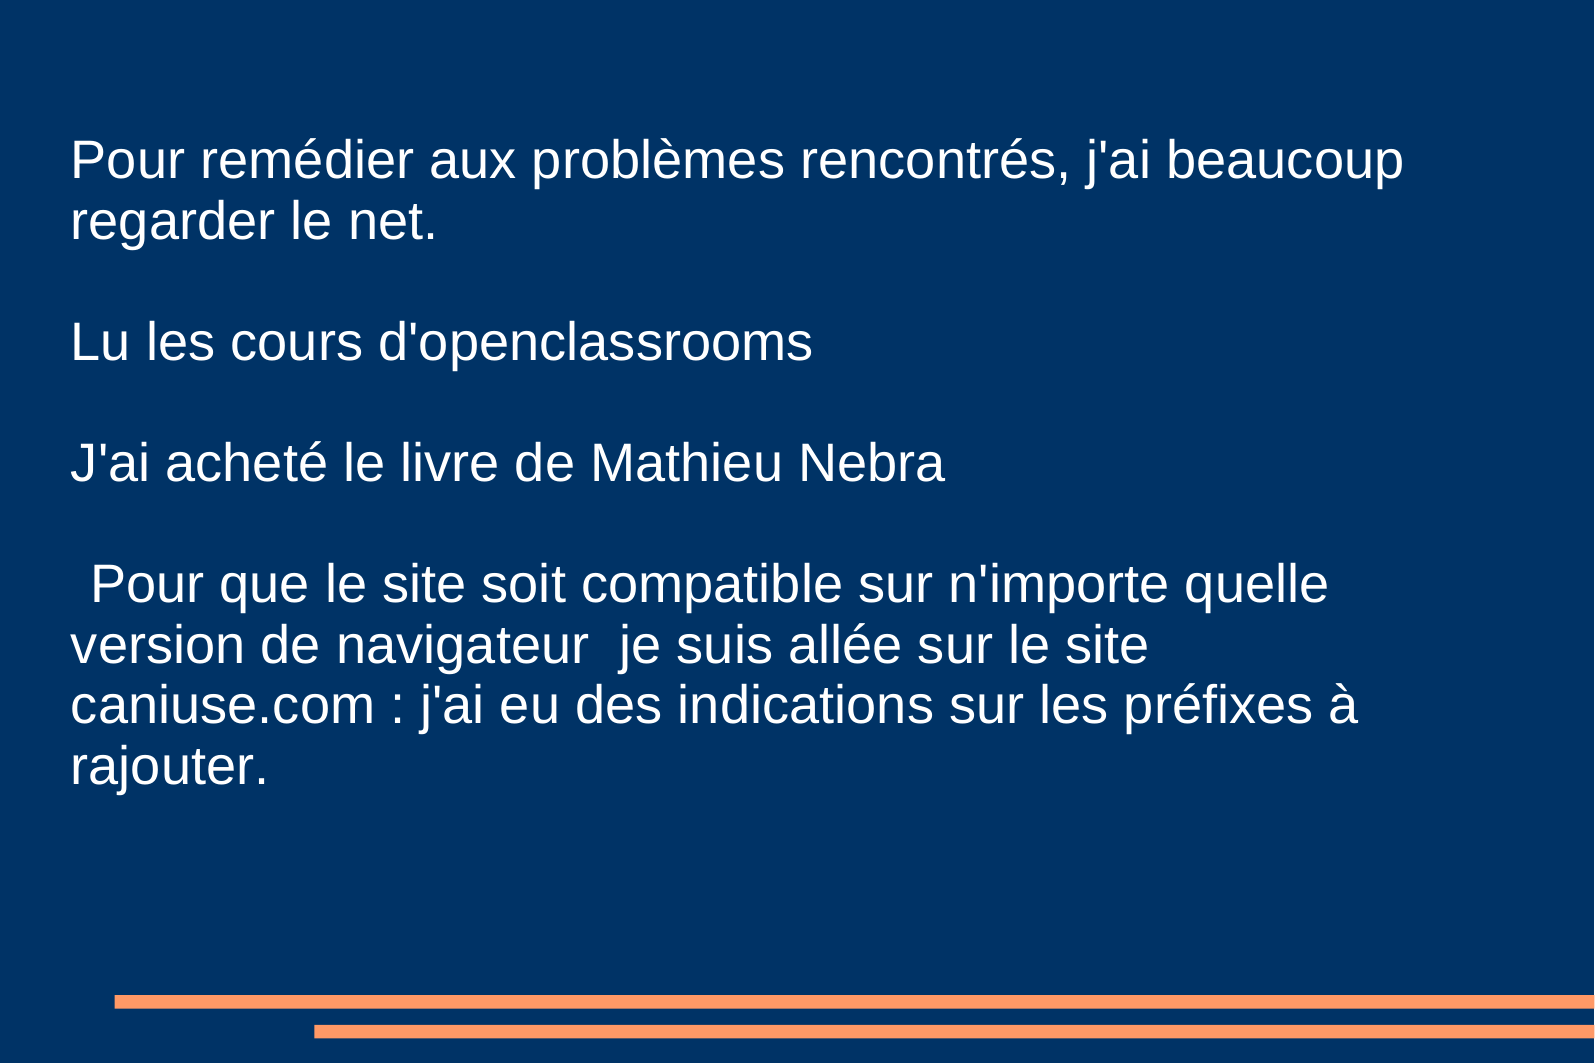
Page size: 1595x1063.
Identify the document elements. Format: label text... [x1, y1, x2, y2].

text_box Pour remédier aux problèmes rencontrés, j'ai beaucoup regarder le net. Lu les cours d'openclassrooms J'ai acheté le livre de Mathieu Nebra Pour que le site soit compatible sur n'importe quelle version de navigateur je suis allée sur le site caniuse.com : j'ai eu des indications sur les préfixes à rajouter. [70, 129, 1453, 736]
